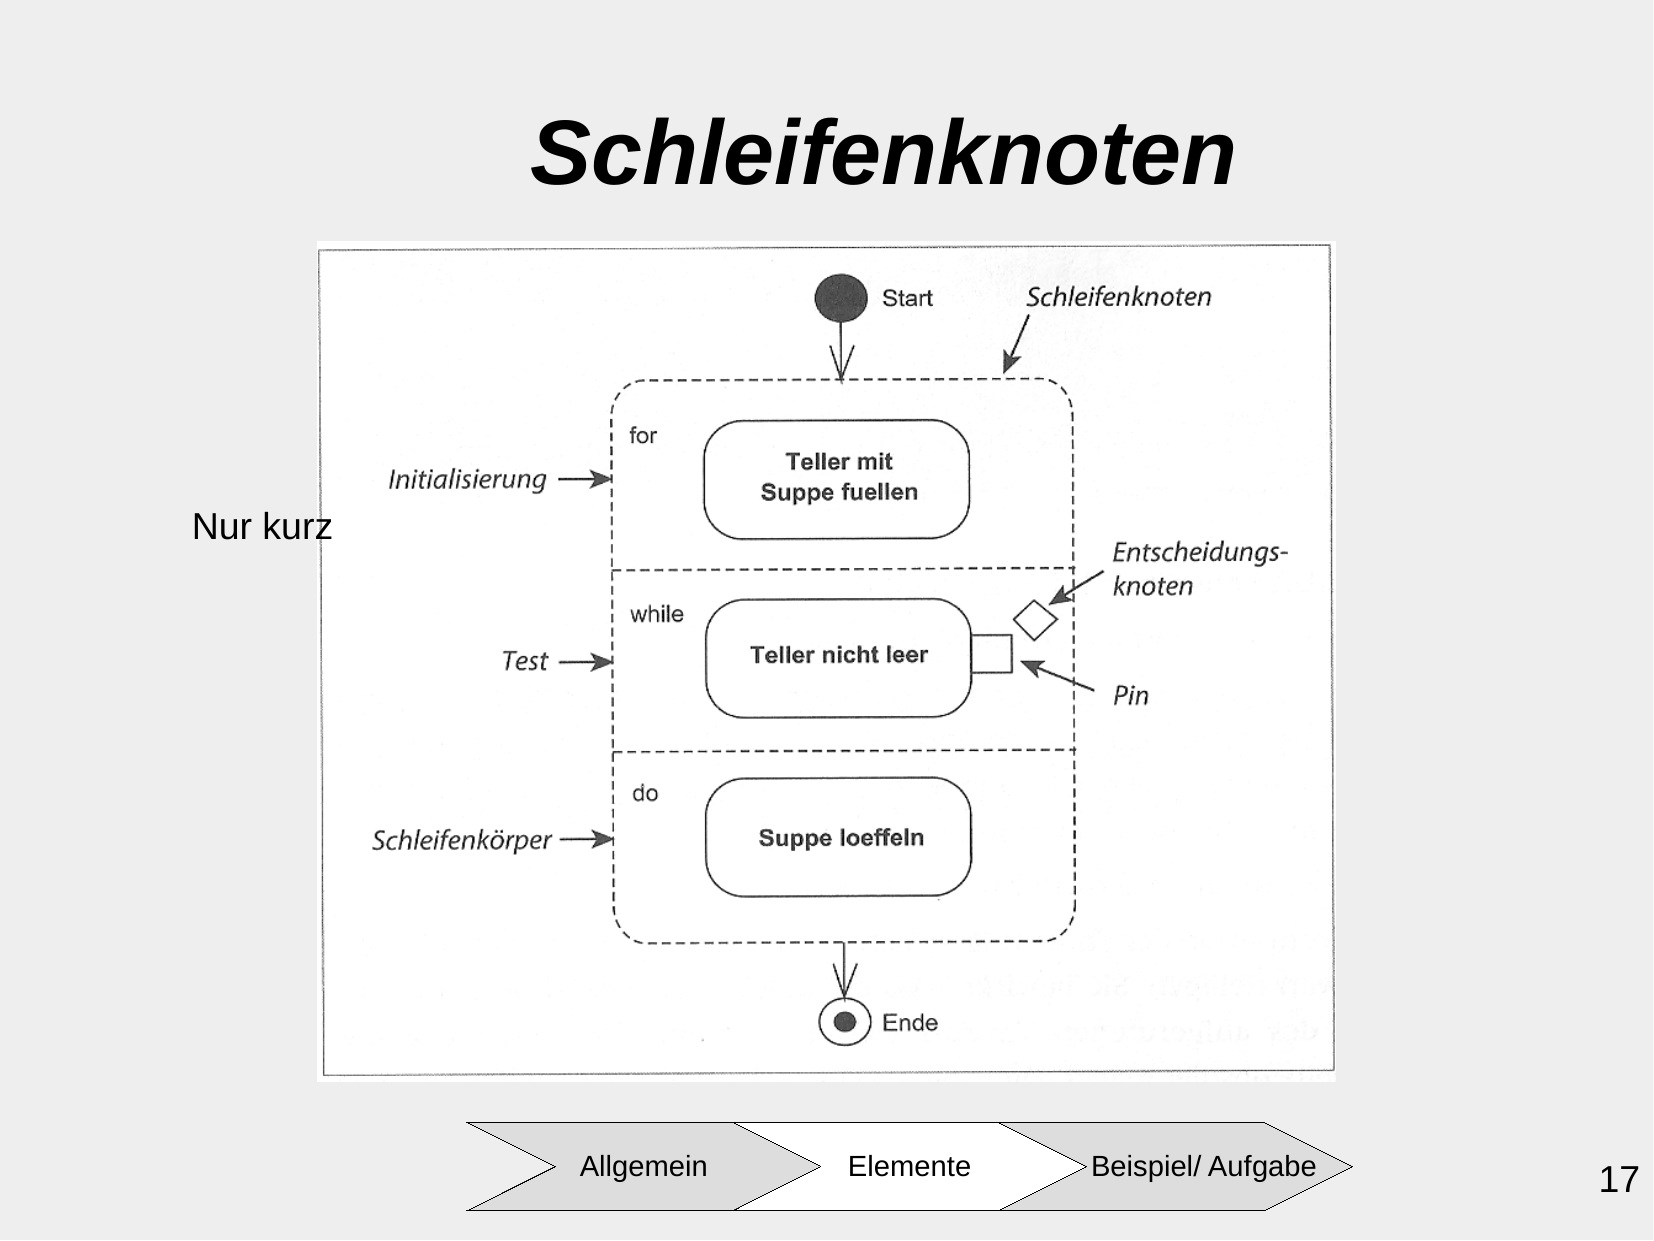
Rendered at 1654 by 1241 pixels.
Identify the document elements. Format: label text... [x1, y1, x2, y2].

picture [317, 241, 1336, 1082]
title Schleifenknoten [124, 49, 1613, 257]
text_box Nur kurz [177, 498, 349, 556]
text_box Beispiel/ Aufgabe [998, 1122, 1353, 1211]
text_box Elemente [732, 1122, 1085, 1211]
text_box Allgemein [466, 1122, 819, 1211]
text_box <Nummer> [1584, 1151, 1654, 1209]
